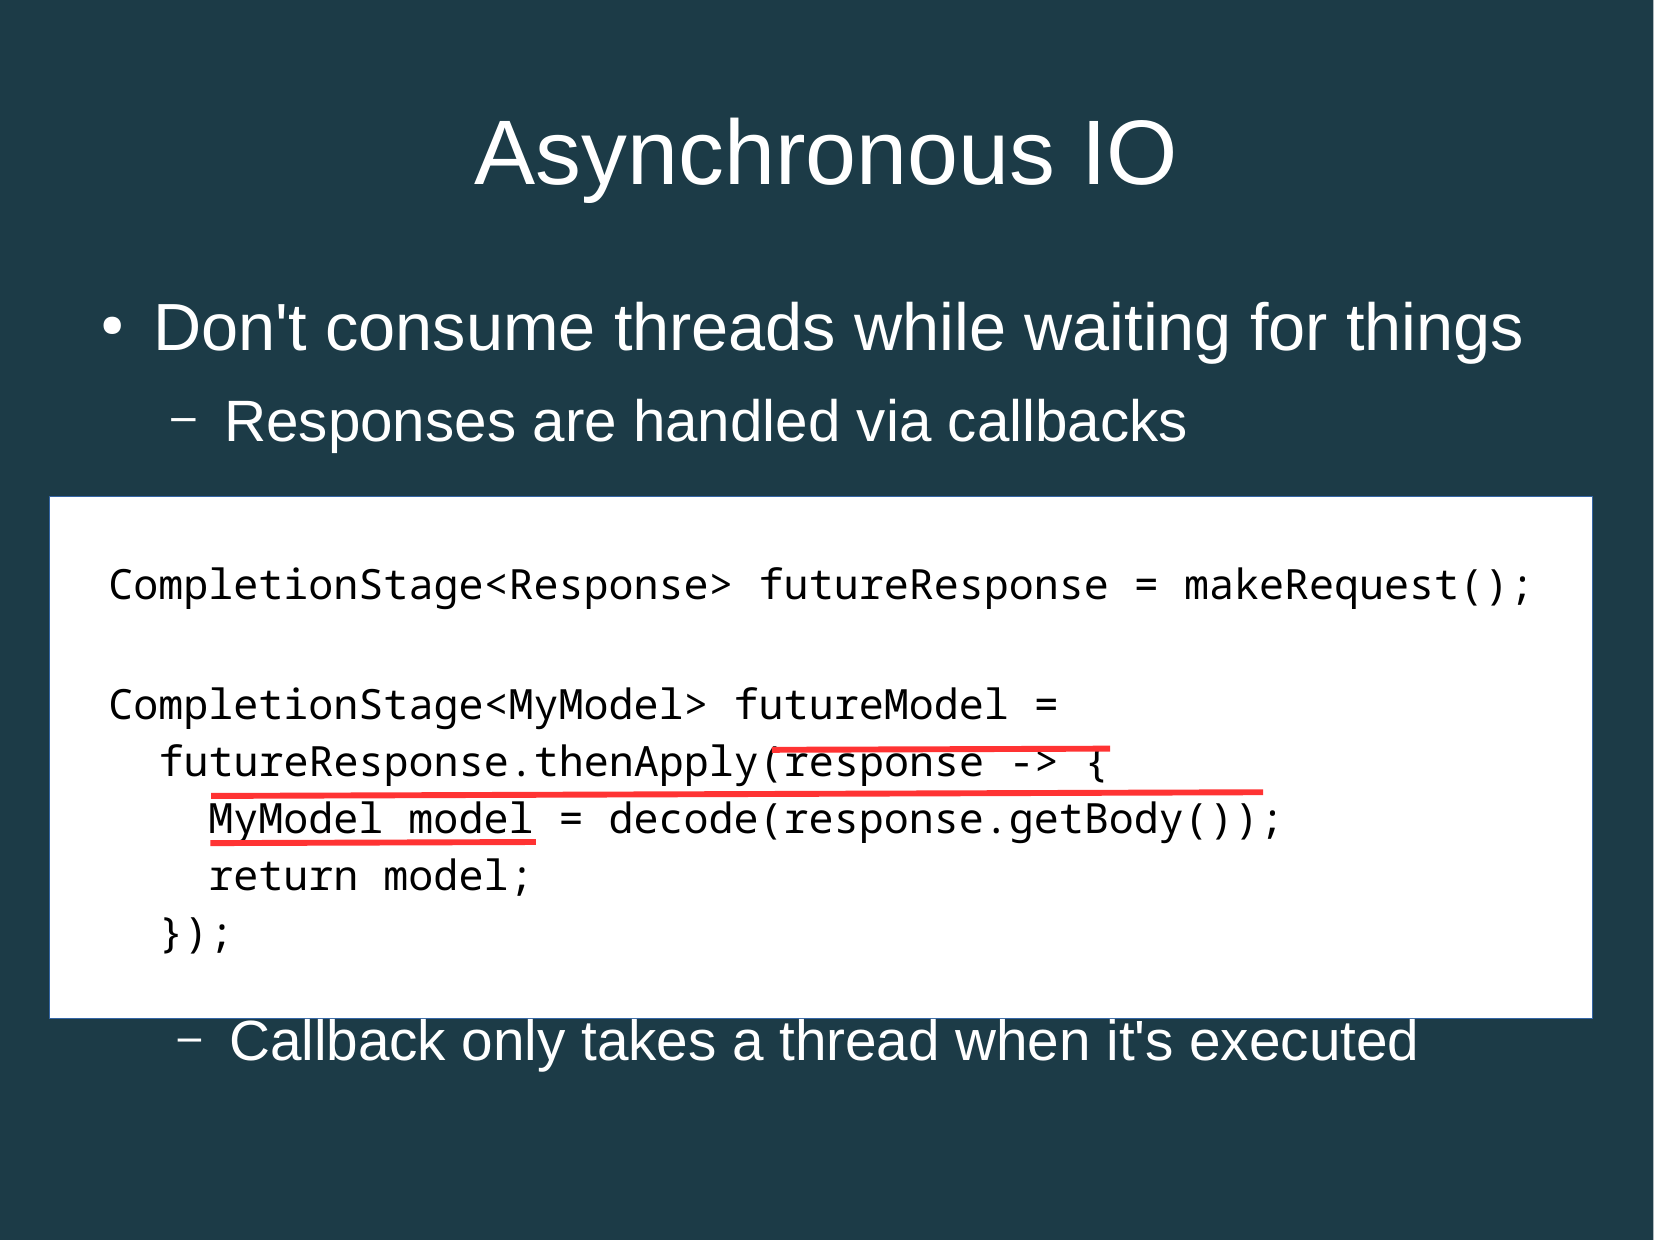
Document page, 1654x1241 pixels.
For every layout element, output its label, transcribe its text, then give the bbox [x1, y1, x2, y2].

text_box CompletionStage<Response> futureResponse = makeRequest(); CompletionStage<MyModel> futureModel = futureResponse.thenApply(response -> { MyModel model = decode(response.getBody()); return model; }); [49, 496, 1593, 950]
list Don't consume threads while waiting for things Responses are handled via callbacks [82, 290, 1571, 496]
title Asynchronous IO [82, 49, 1571, 257]
text_box Callback only takes a thread when it's executed [91, 1009, 1441, 1090]
